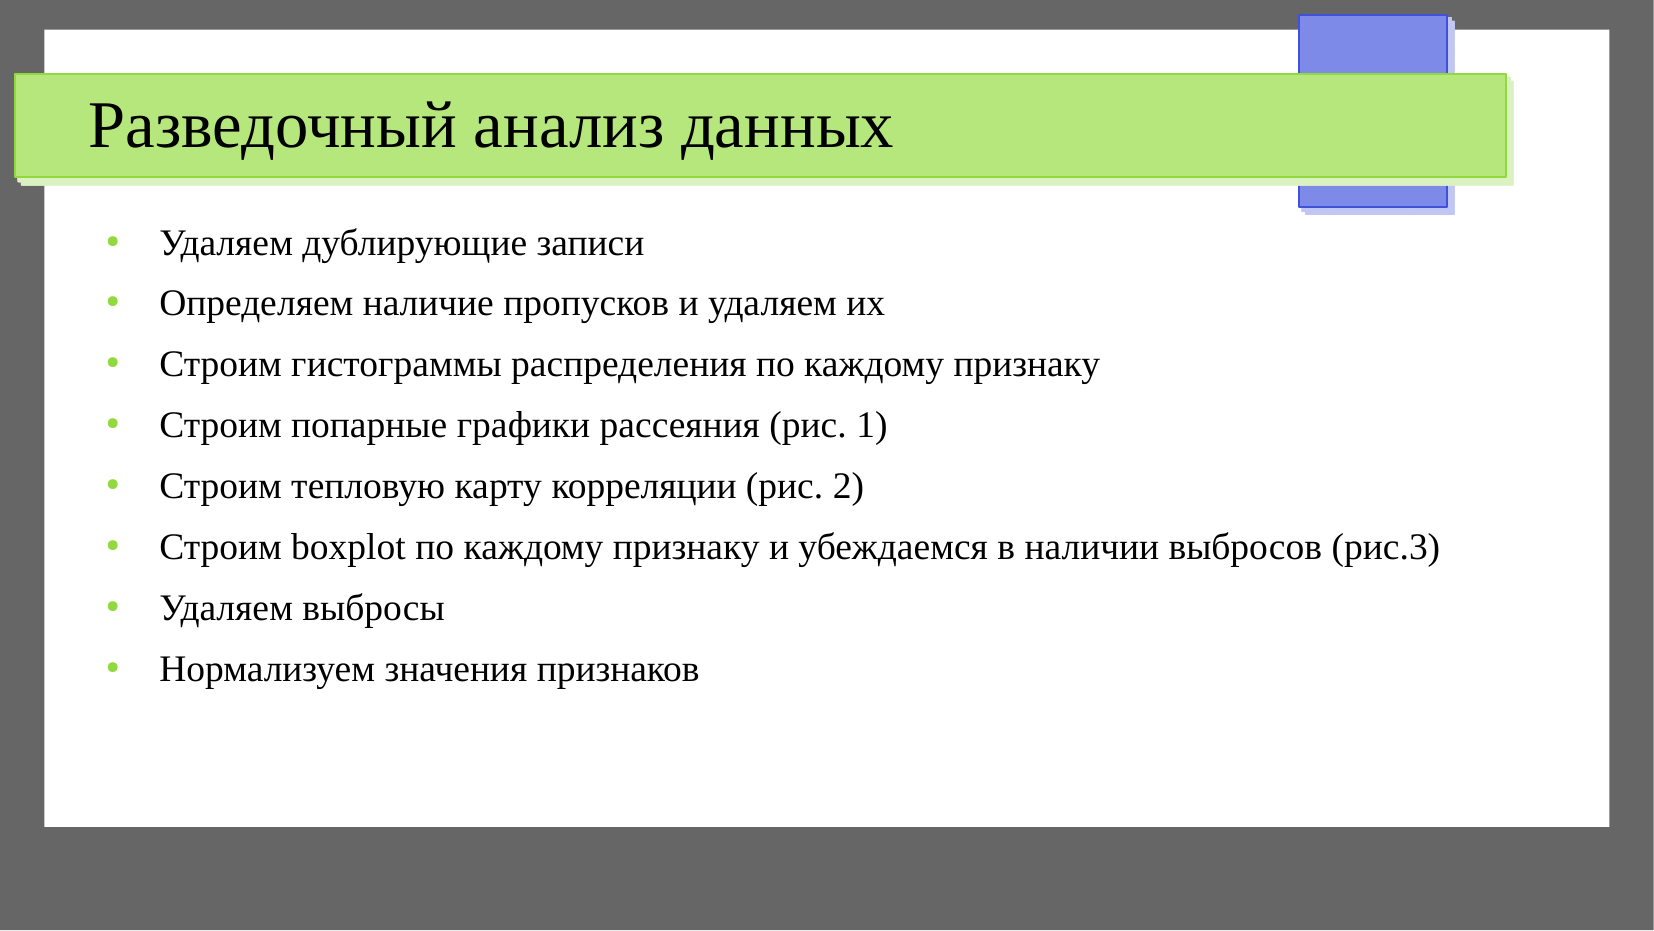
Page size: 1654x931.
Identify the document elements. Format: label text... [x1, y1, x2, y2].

title Разведочный анализ данных [88, 73, 1506, 178]
list Удаляем дублирующие записи Определяем наличие пропусков и удаляем их Строим гистограммы распределения по каждому признаку Строим попарные графики рассеяния (рис. 1) Строим тепловую карту корреляции (рис. 2) Строим boxplot по каждому признаку и убеждаемся в наличии выбросов (рис.3) Удаляем выбросы Нормализуем значения признаков [88, 221, 1565, 813]
